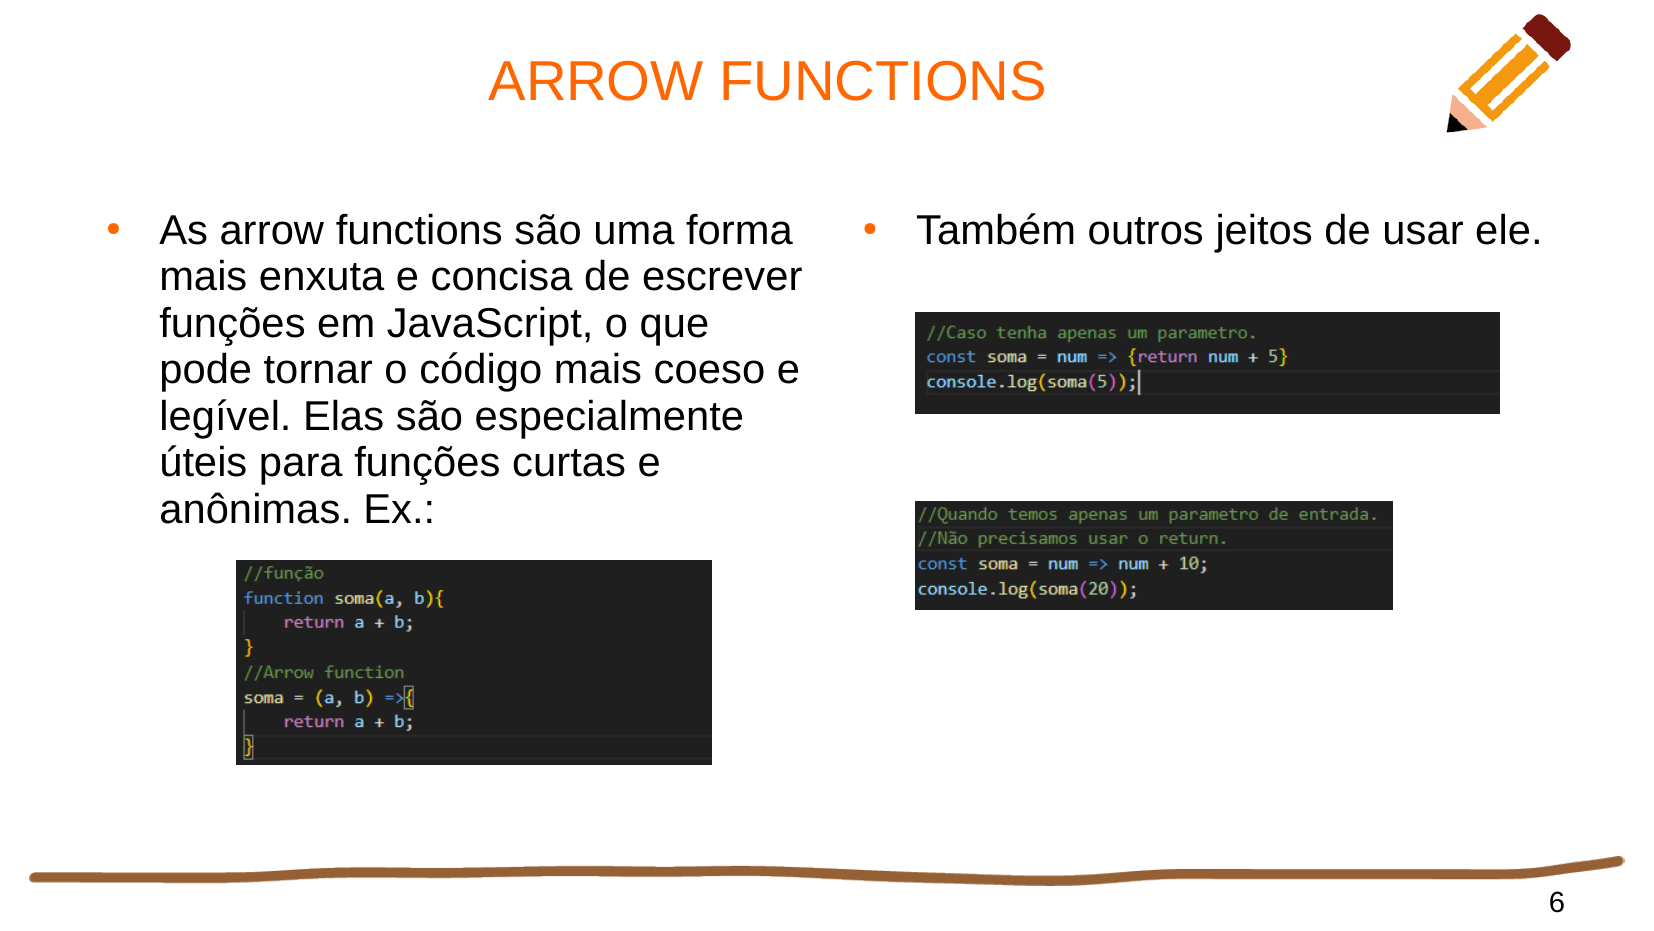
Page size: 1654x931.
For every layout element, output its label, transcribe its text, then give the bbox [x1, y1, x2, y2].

picture [29, 856, 1625, 886]
picture [915, 501, 1393, 610]
title ARROW FUNCTIONS [88, 29, 1447, 133]
picture [915, 312, 1500, 414]
list As arrow functions são uma forma mais enxuta e concisa de escrever funções em JavaScript, o que pode tornar o código mais coeso e legível. Elas são especialmente úteis para funções curtas e anônimas. Ex.: [88, 206, 809, 857]
picture [236, 560, 712, 765]
picture [1446, 14, 1571, 133]
list Também outros jeitos de usar ele. [845, 206, 1566, 857]
